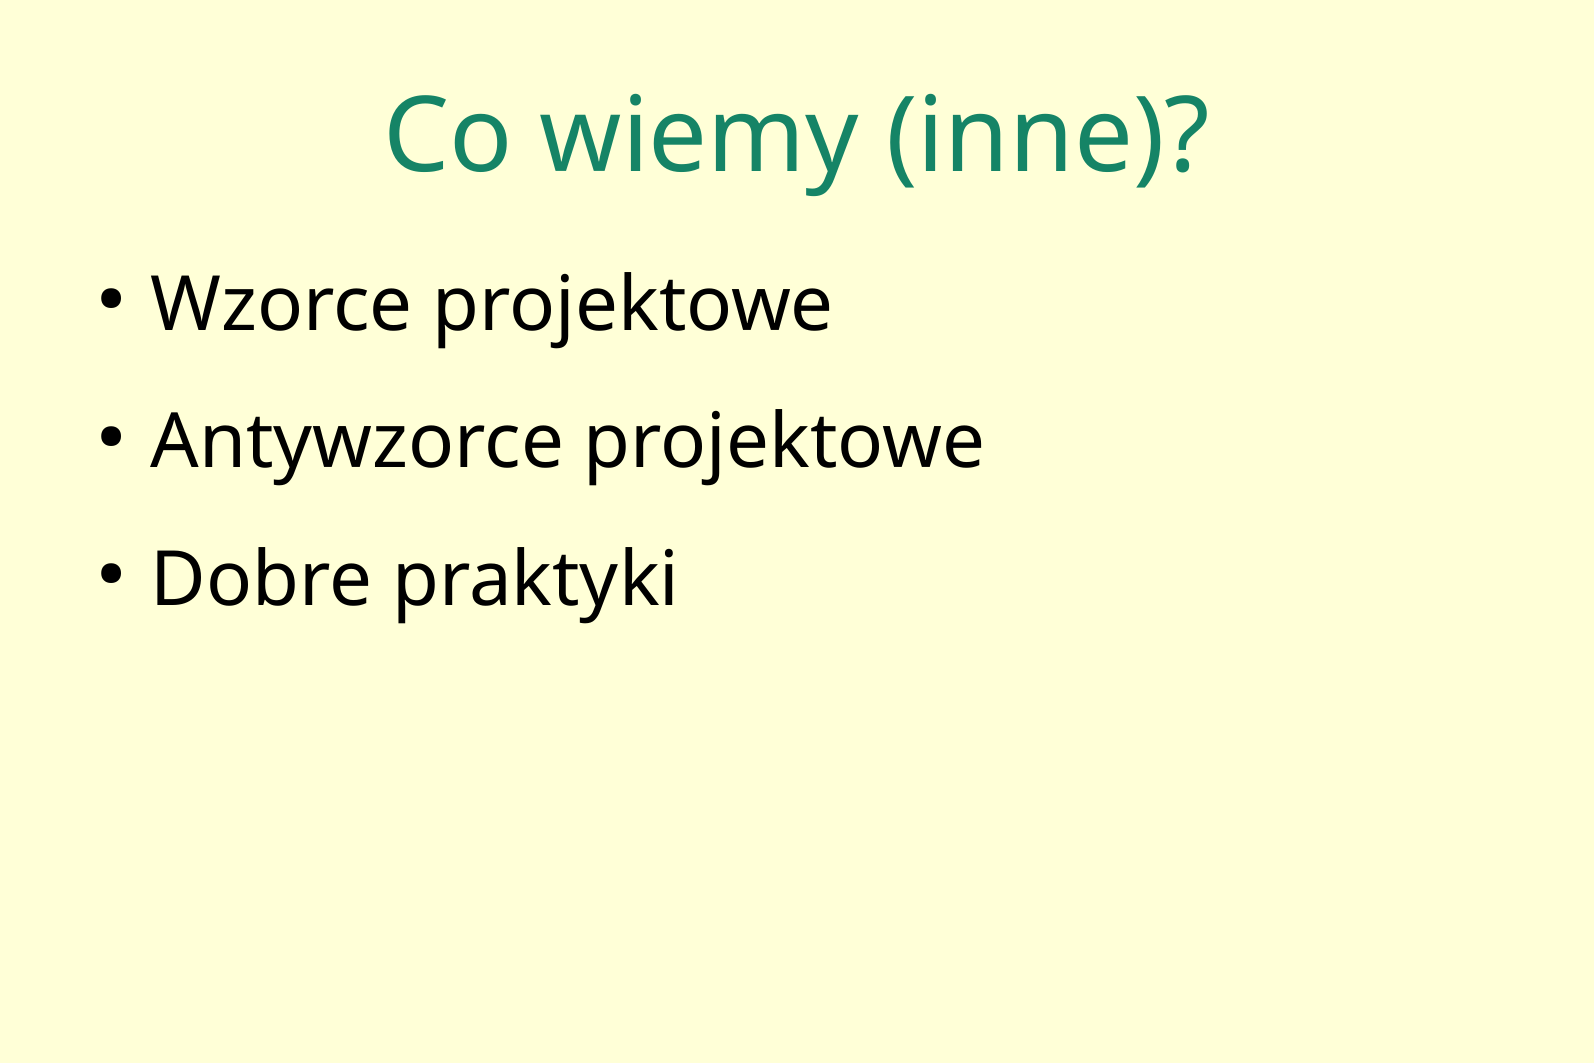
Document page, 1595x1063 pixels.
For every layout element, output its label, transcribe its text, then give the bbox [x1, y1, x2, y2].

list Wzorce projektowe Antywzorce projektowe Dobre praktyki [79, 248, 1515, 866]
title Co wiemy (inne)? [79, 42, 1515, 220]
